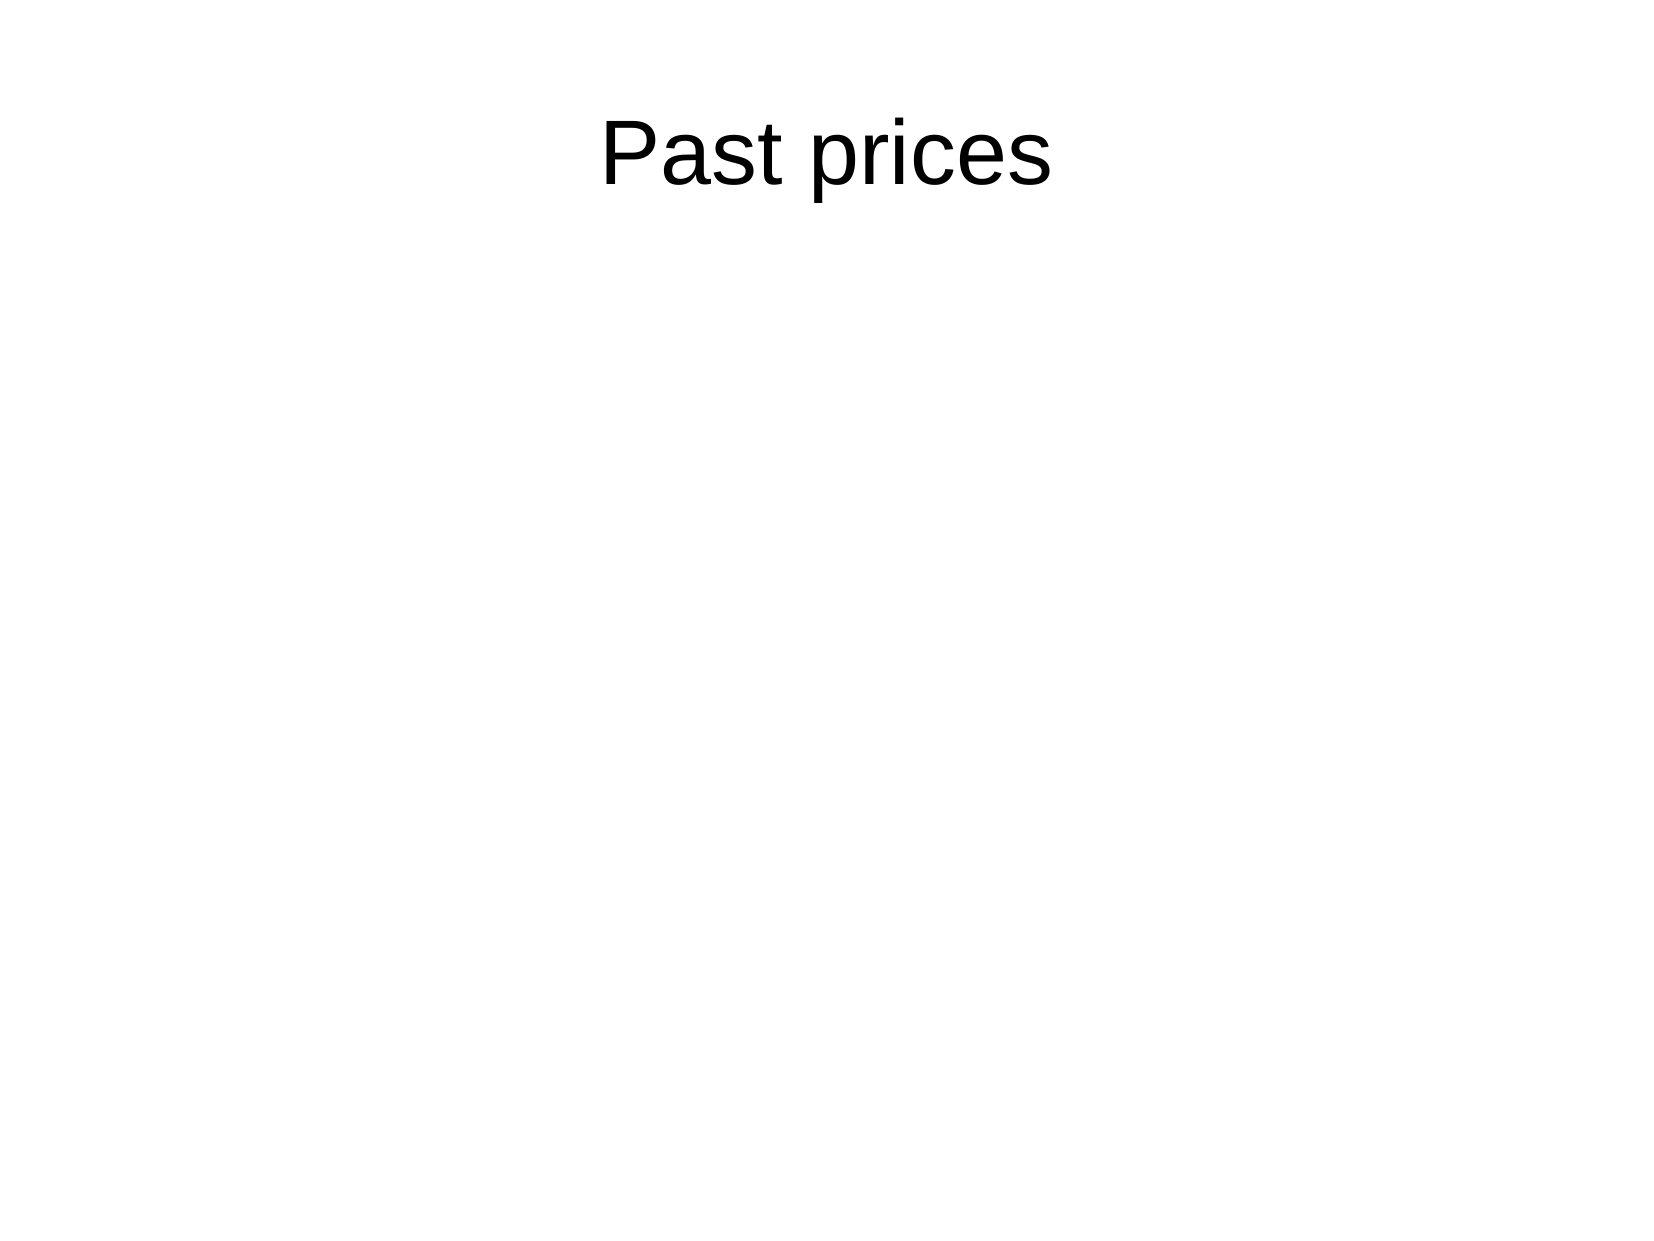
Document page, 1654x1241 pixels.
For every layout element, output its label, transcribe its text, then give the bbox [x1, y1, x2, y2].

title Past prices [82, 49, 1571, 257]
